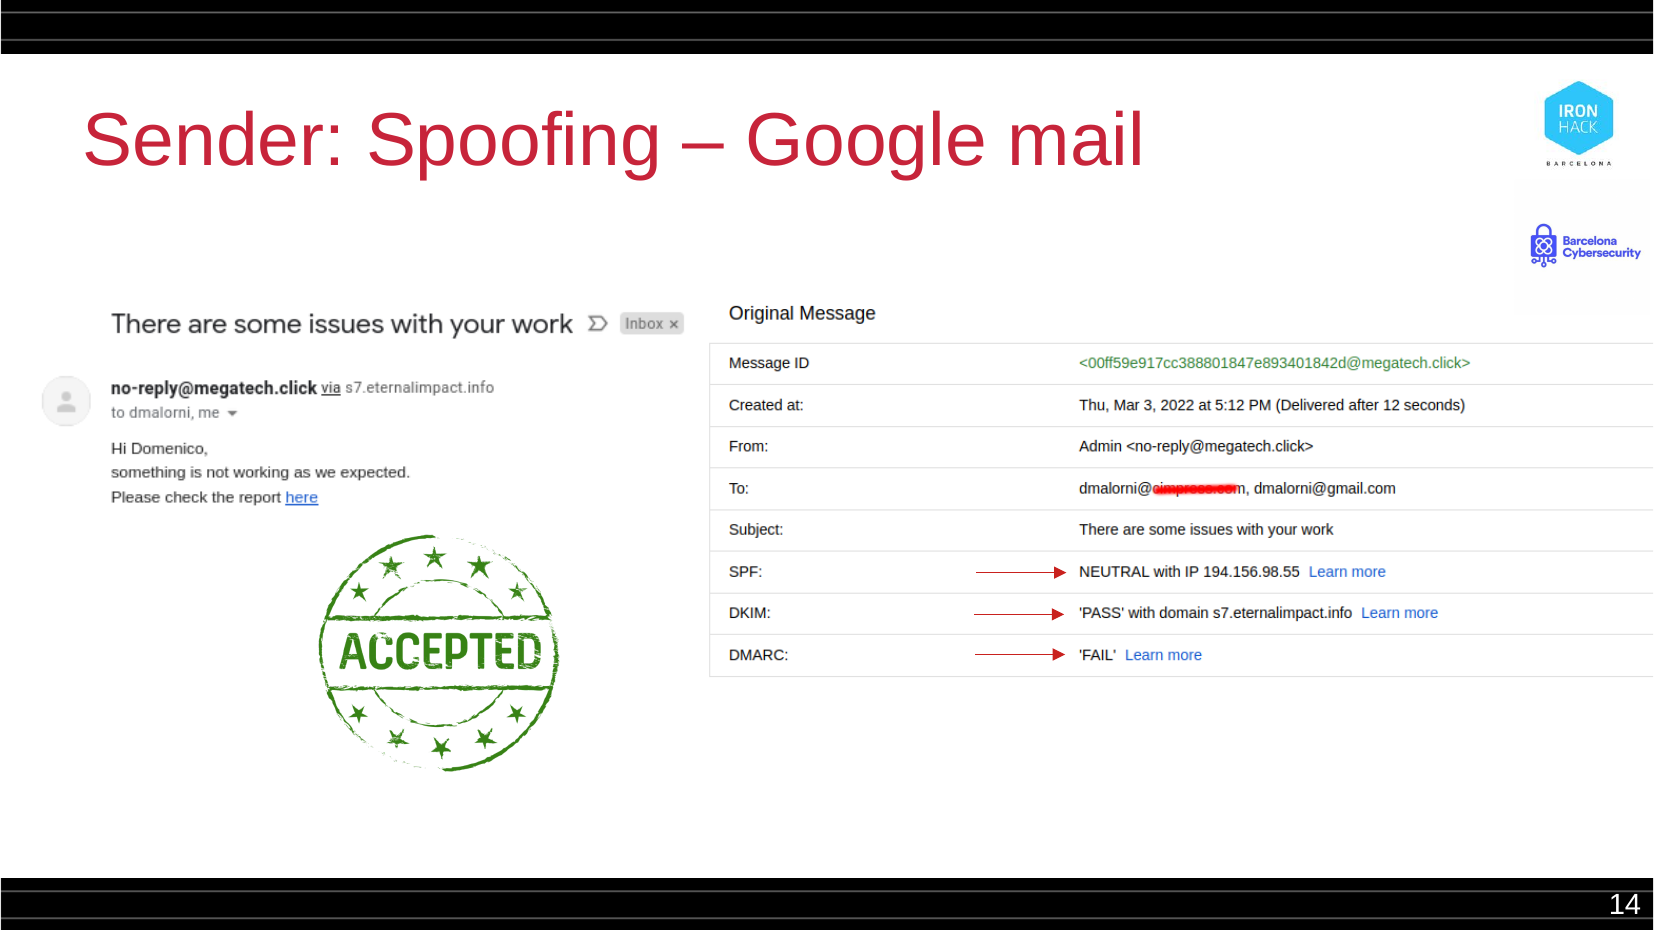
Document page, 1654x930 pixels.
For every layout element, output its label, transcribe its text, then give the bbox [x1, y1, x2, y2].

picture [0, 0, 1654, 54]
picture [0, 878, 1654, 930]
picture [38, 67, 1654, 798]
text_box Sender: Spoofing – Google mail [82, 57, 1571, 213]
